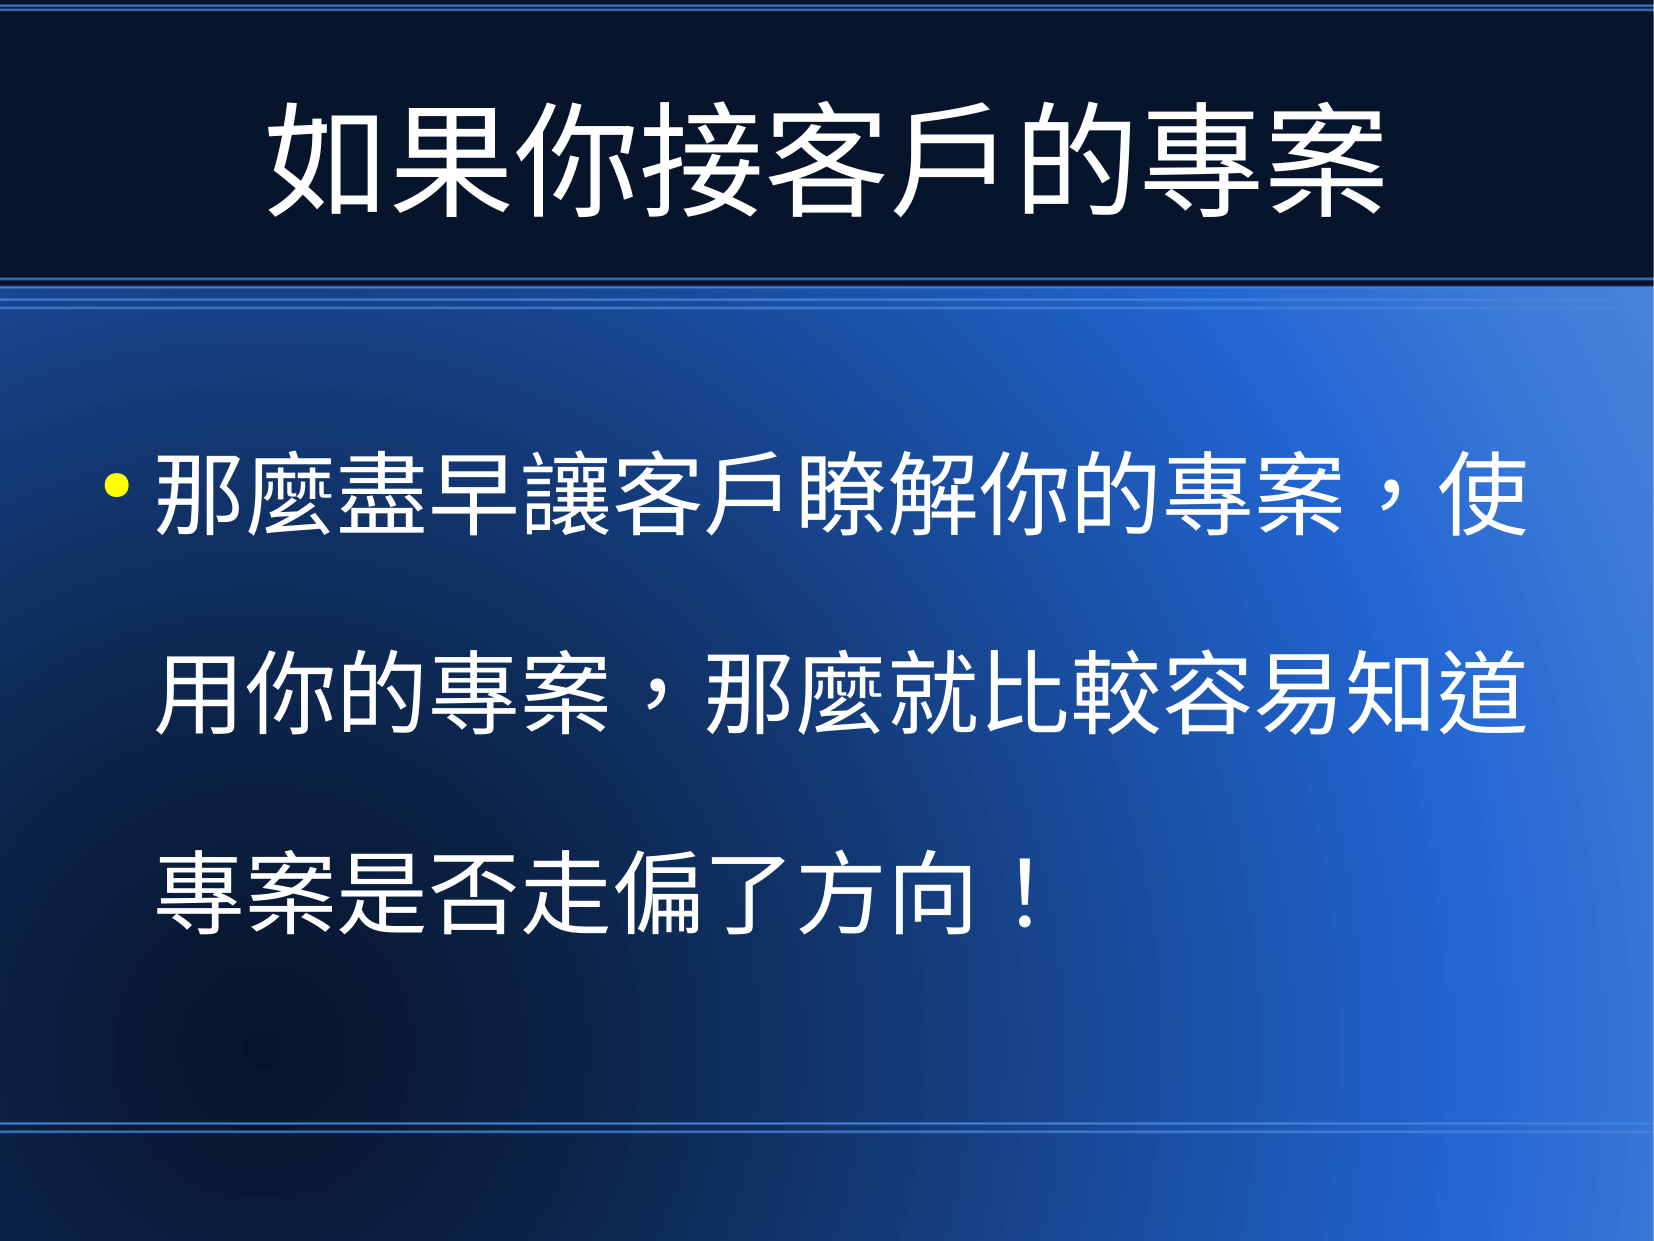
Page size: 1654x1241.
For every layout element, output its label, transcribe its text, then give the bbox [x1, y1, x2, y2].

picture [0, 0, 1654, 1241]
title 如果你接客戶的專案 [82, 49, 1571, 257]
list 那麼盡早讓客戶瞭解你的專案，使用你的專案，那麼就比較容易知道專案是否走偏了方向！ [82, 355, 1571, 1241]
